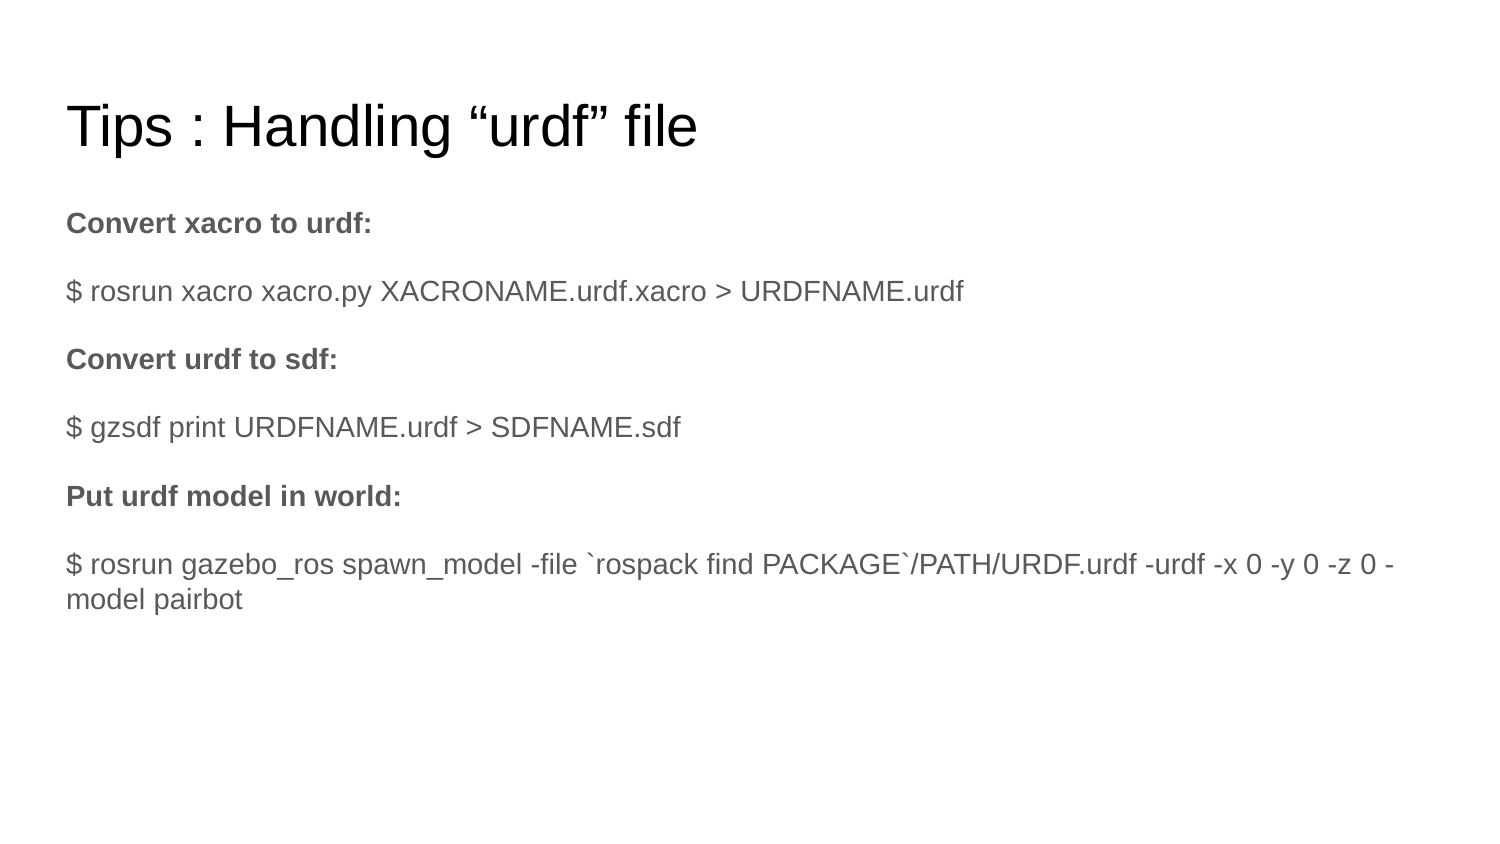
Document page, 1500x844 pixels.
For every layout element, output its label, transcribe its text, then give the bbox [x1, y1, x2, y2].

list Convert xacro to urdf: $ rosrun xacro xacro.py XACRONAME.urdf.xacro > URDFNAME.urdf Convert urdf to sdf: $ gzsdf print URDFNAME.urdf > SDFNAME.sdf Put urdf model in world: $ rosrun gazebo_ros spawn_model -file `rospack find PACKAGE`/PATH/URDF.urdf -urdf -x 0 -y 0 -z 0 -model pairbot [51, 189, 1449, 750]
title Tips : Handling “urdf” file [51, 72, 1449, 167]
